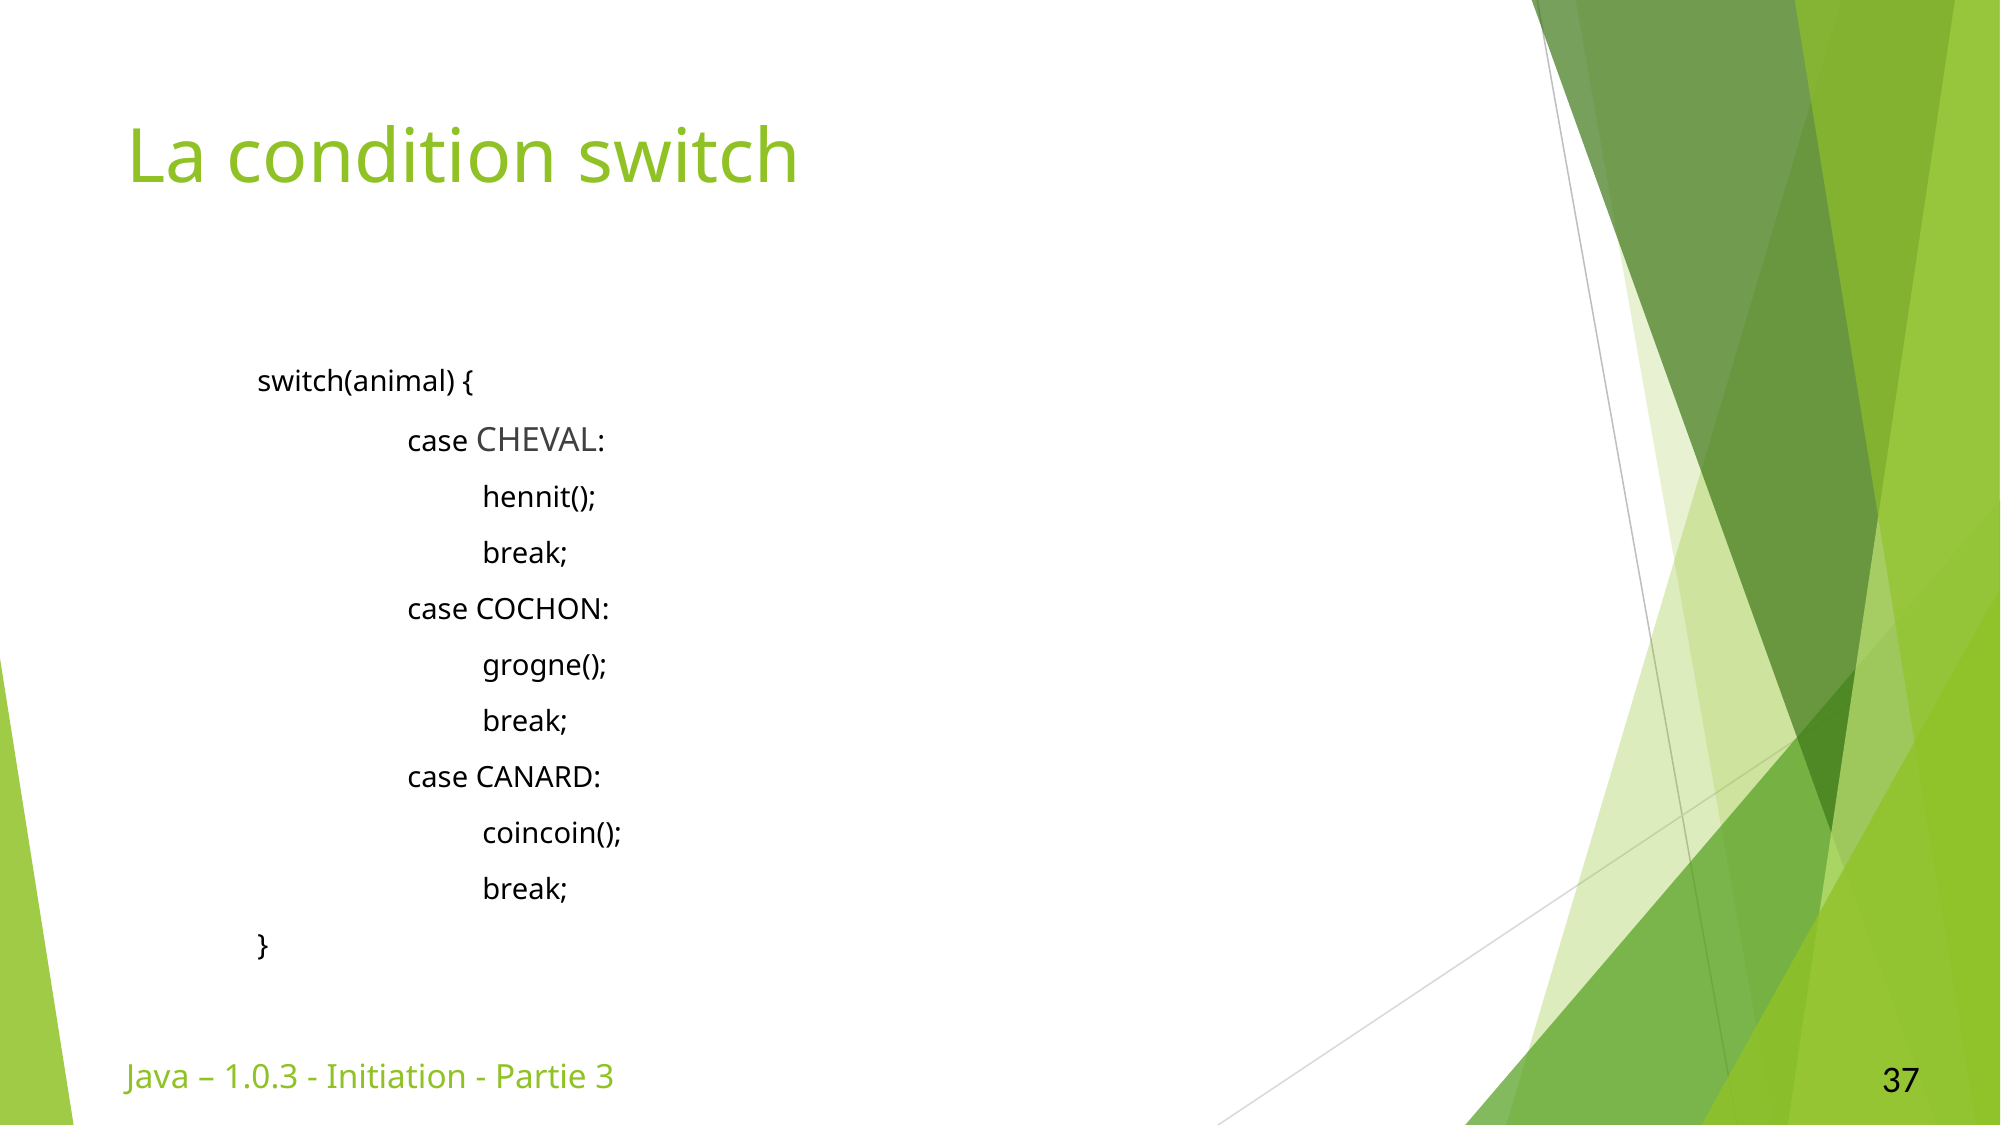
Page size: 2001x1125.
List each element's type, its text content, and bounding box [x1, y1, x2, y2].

text_box Java – 1.0.3 - Initiation - Partie 3 [111, 1047, 1094, 1109]
text_box [1866, 1047, 1979, 1108]
title La condition switch [111, 99, 1522, 317]
list switch(animal) { case CHEVAL: hennit(); break; case COCHON: grogne(); break; case CANARD: coincoin(); break; } [111, 354, 1522, 1048]
